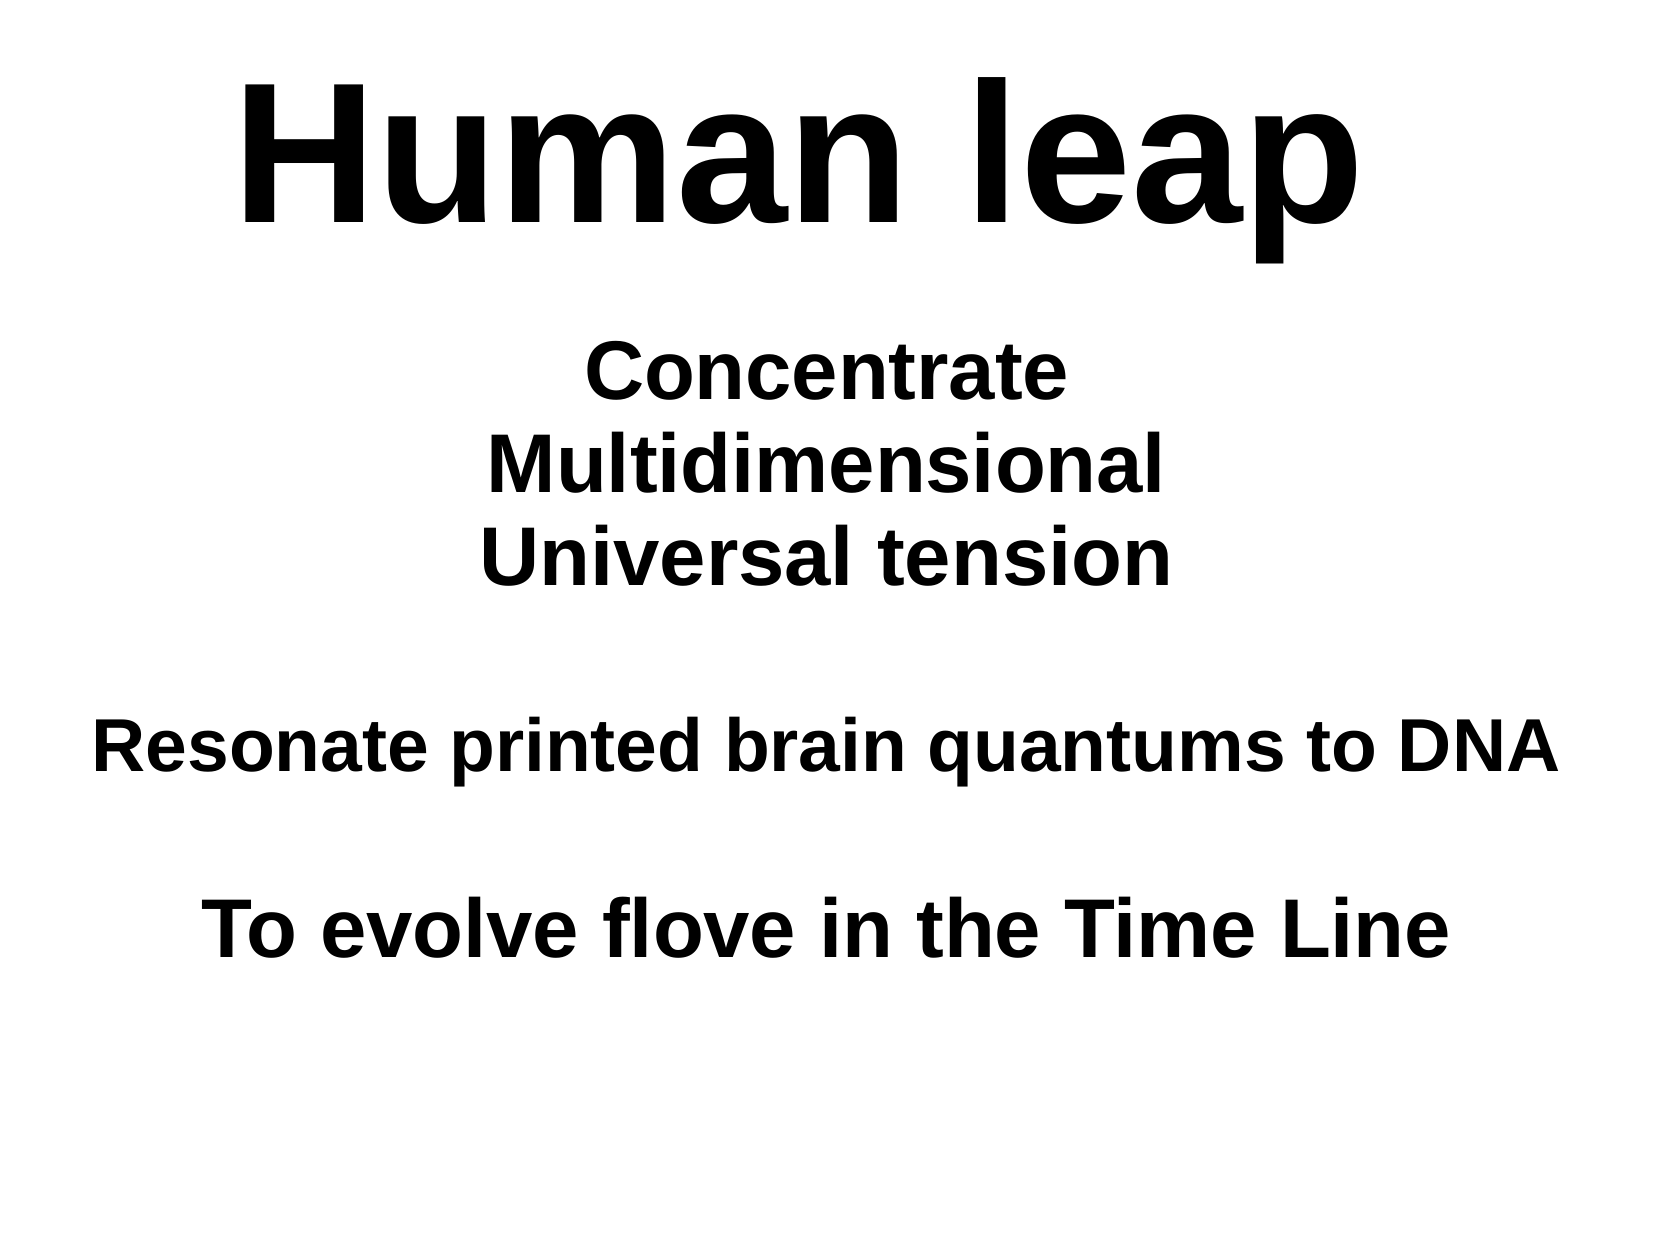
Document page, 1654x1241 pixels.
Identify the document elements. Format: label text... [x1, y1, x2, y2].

subtitle Concentrate Multidimensional Universal tension Resonate printed brain quantums to DNA To evolve flove in the Time Line [82, 91, 1571, 1209]
title Human leap [82, 41, 1571, 91]
